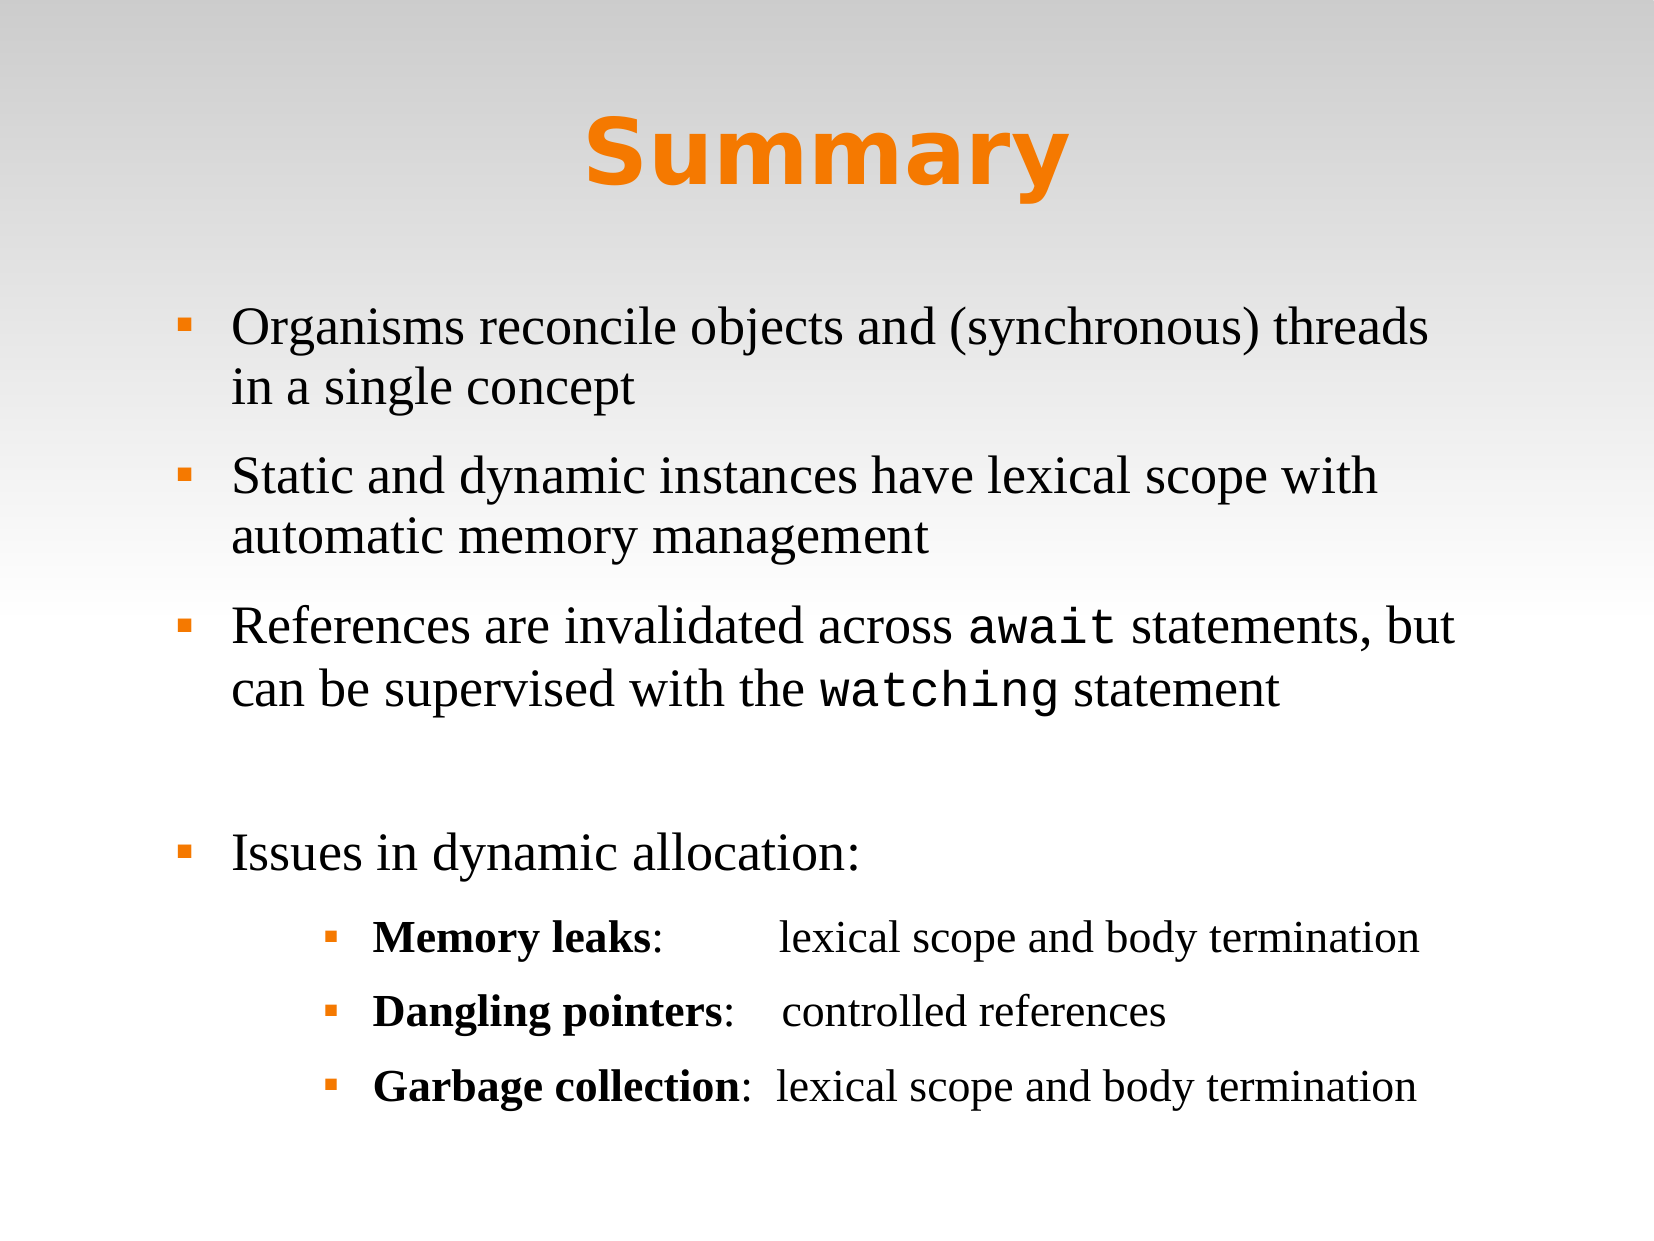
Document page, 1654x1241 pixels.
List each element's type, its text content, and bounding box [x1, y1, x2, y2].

list Organisms reconcile objects and (synchronous) threads in a single concept Static and dynamic instances have lexical scope with automatic memory management References are invalidated across await statements, but can be supervised with the watching statement Issues in dynamic allocation: Memory leaks: lexical scope and body termination Dangling pointers: controlled references Garbage collection: lexical scope and body termination [89, 296, 1463, 1175]
title Summary [82, 49, 1571, 257]
